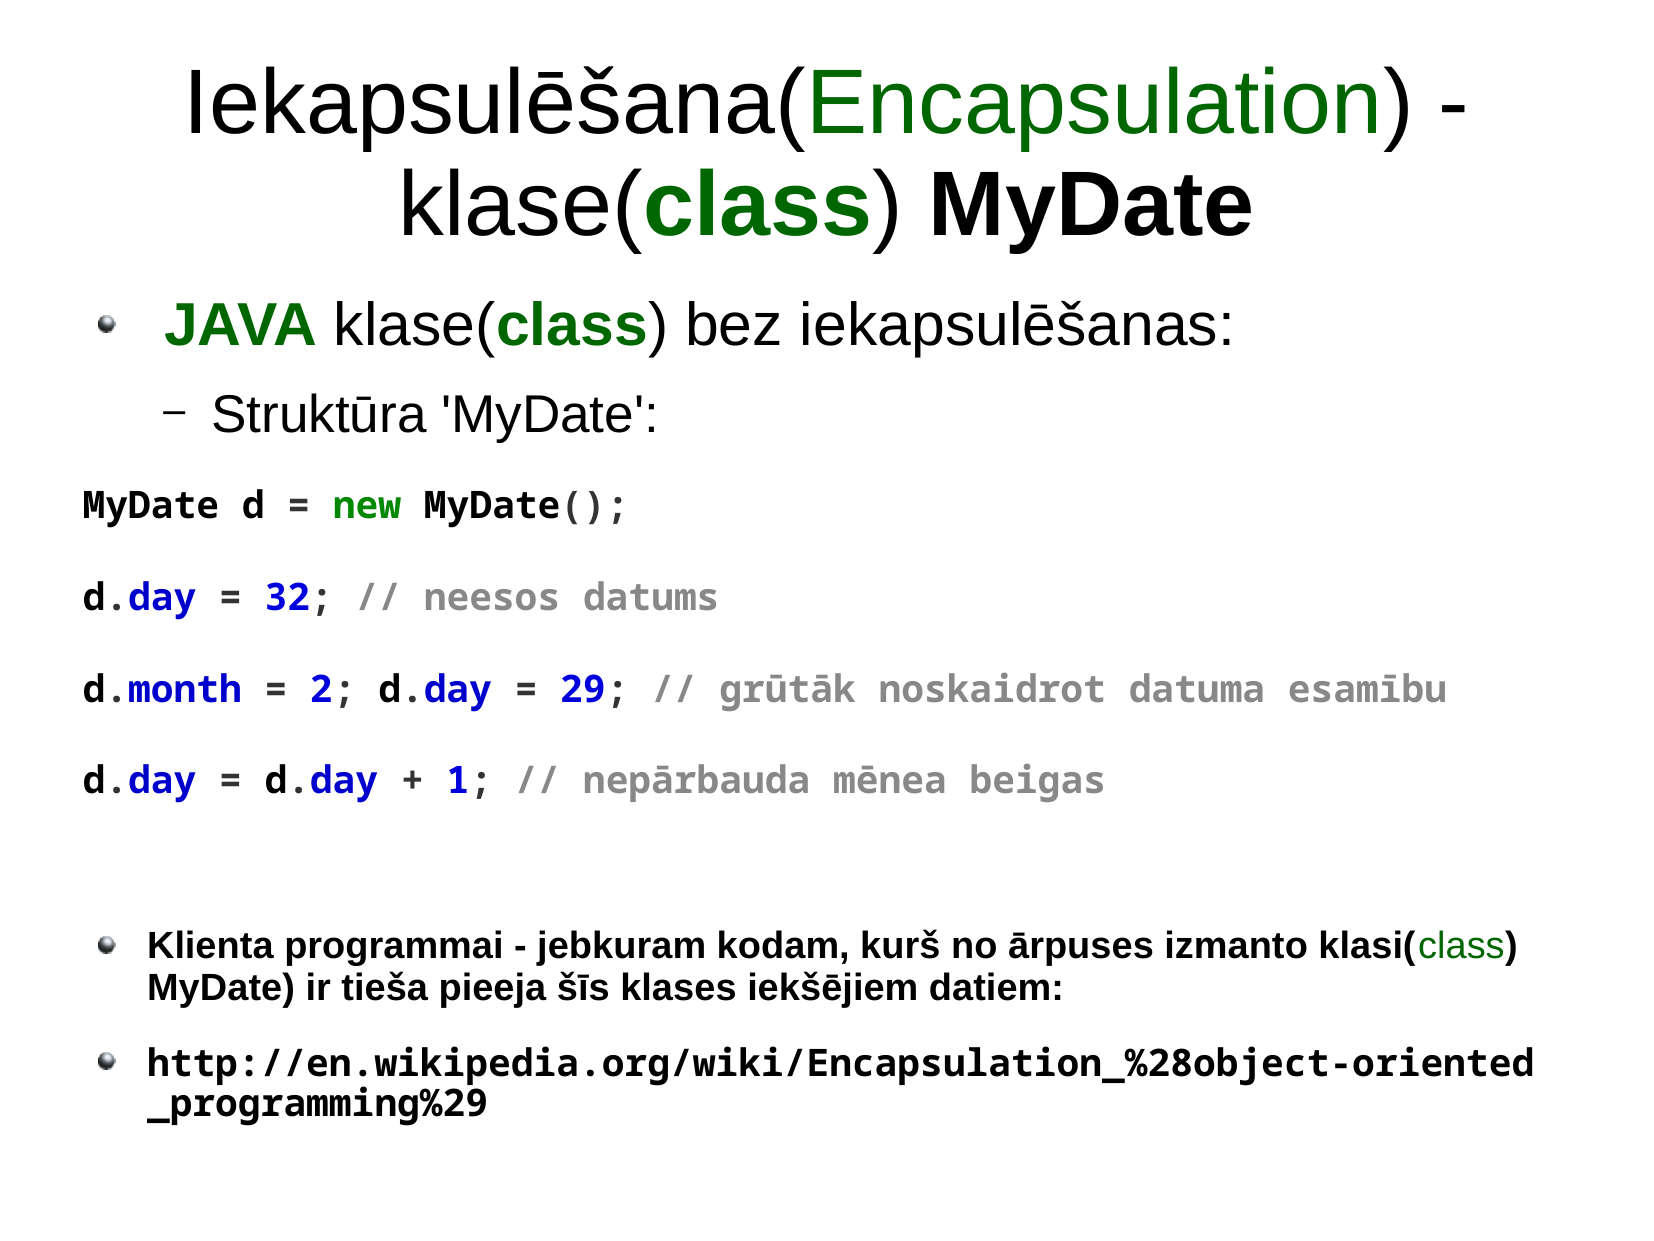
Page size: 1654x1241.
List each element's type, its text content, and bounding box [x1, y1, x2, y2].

title Iekapsulēšana(Encapsulation) - klase(class) MyDate [82, 49, 1571, 257]
list JAVA klase(class) bez iekapsulēšanas: Struktūra 'MyDate': MyDate d = new MyDate(); d.day = 32; // neesos datums d.month = 2; d.day = 29; // grūtāk noskaidrot datuma esamību d.day = d.day + 1; // nepārbauda mēnea beigas Klienta programmai - jebkuram kodam, kurš no ārpuses izmanto klasi(class) MyDate) ir tieša pieeja šīs klases iekšējiem datiem: http://en.wikipedia.org/wiki/Encapsulation_%28object-oriented_programming%29 [82, 290, 1538, 1170]
